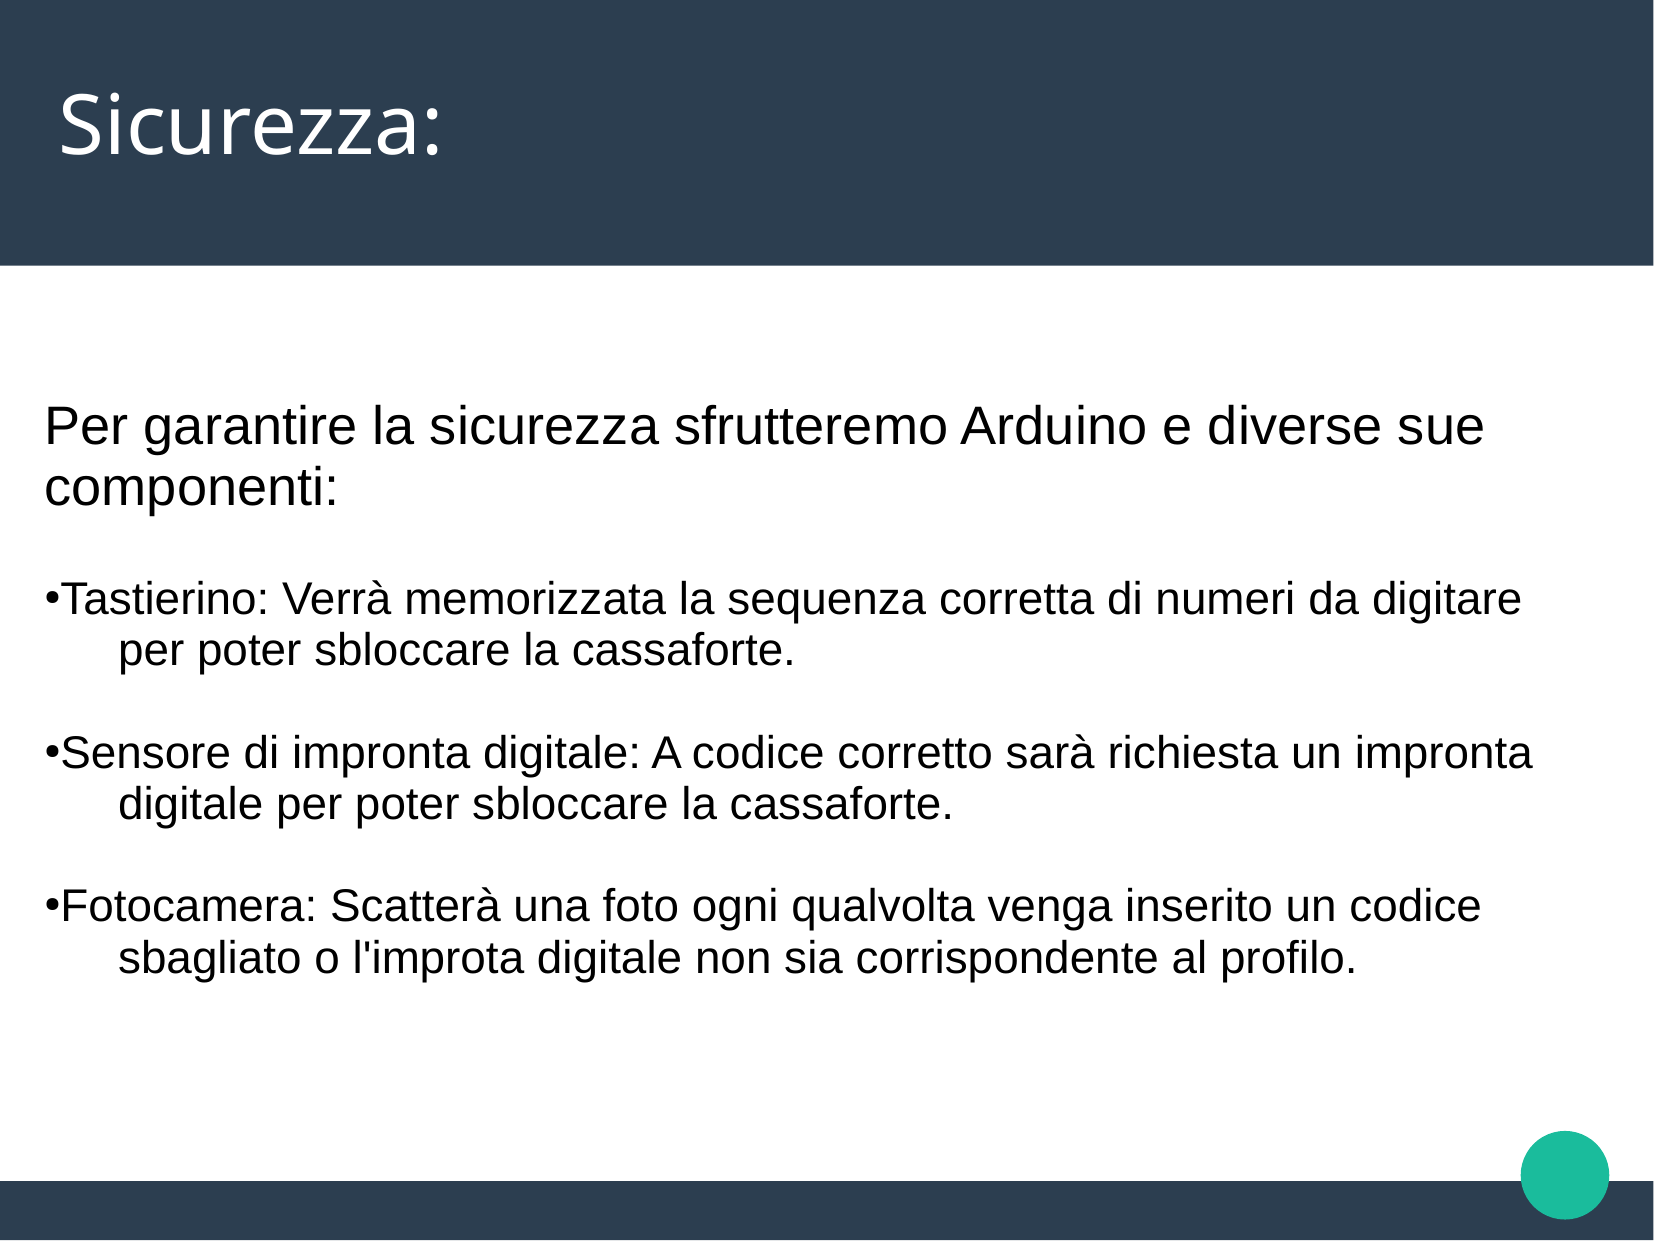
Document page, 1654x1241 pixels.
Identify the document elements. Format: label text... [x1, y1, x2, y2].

text_box Per garantire la sicurezza sfrutteremo Arduino e diverse sue componenti: Tastierino: Verrà memorizzata la sequenza corretta di numeri da digitare per poter sbloccare la cassaforte. Sensore di impronta digitale: A codice corretto sarà richiesta un impronta digitale per poter sbloccare la cassaforte. Fotocamera: Scatterà una foto ogni qualvolta venga inserito un codice sbagliato o l'improta digitale non sia corrispondente al profilo. [29, 388, 1565, 989]
subtitle Sicurezza: [59, 38, 1034, 207]
